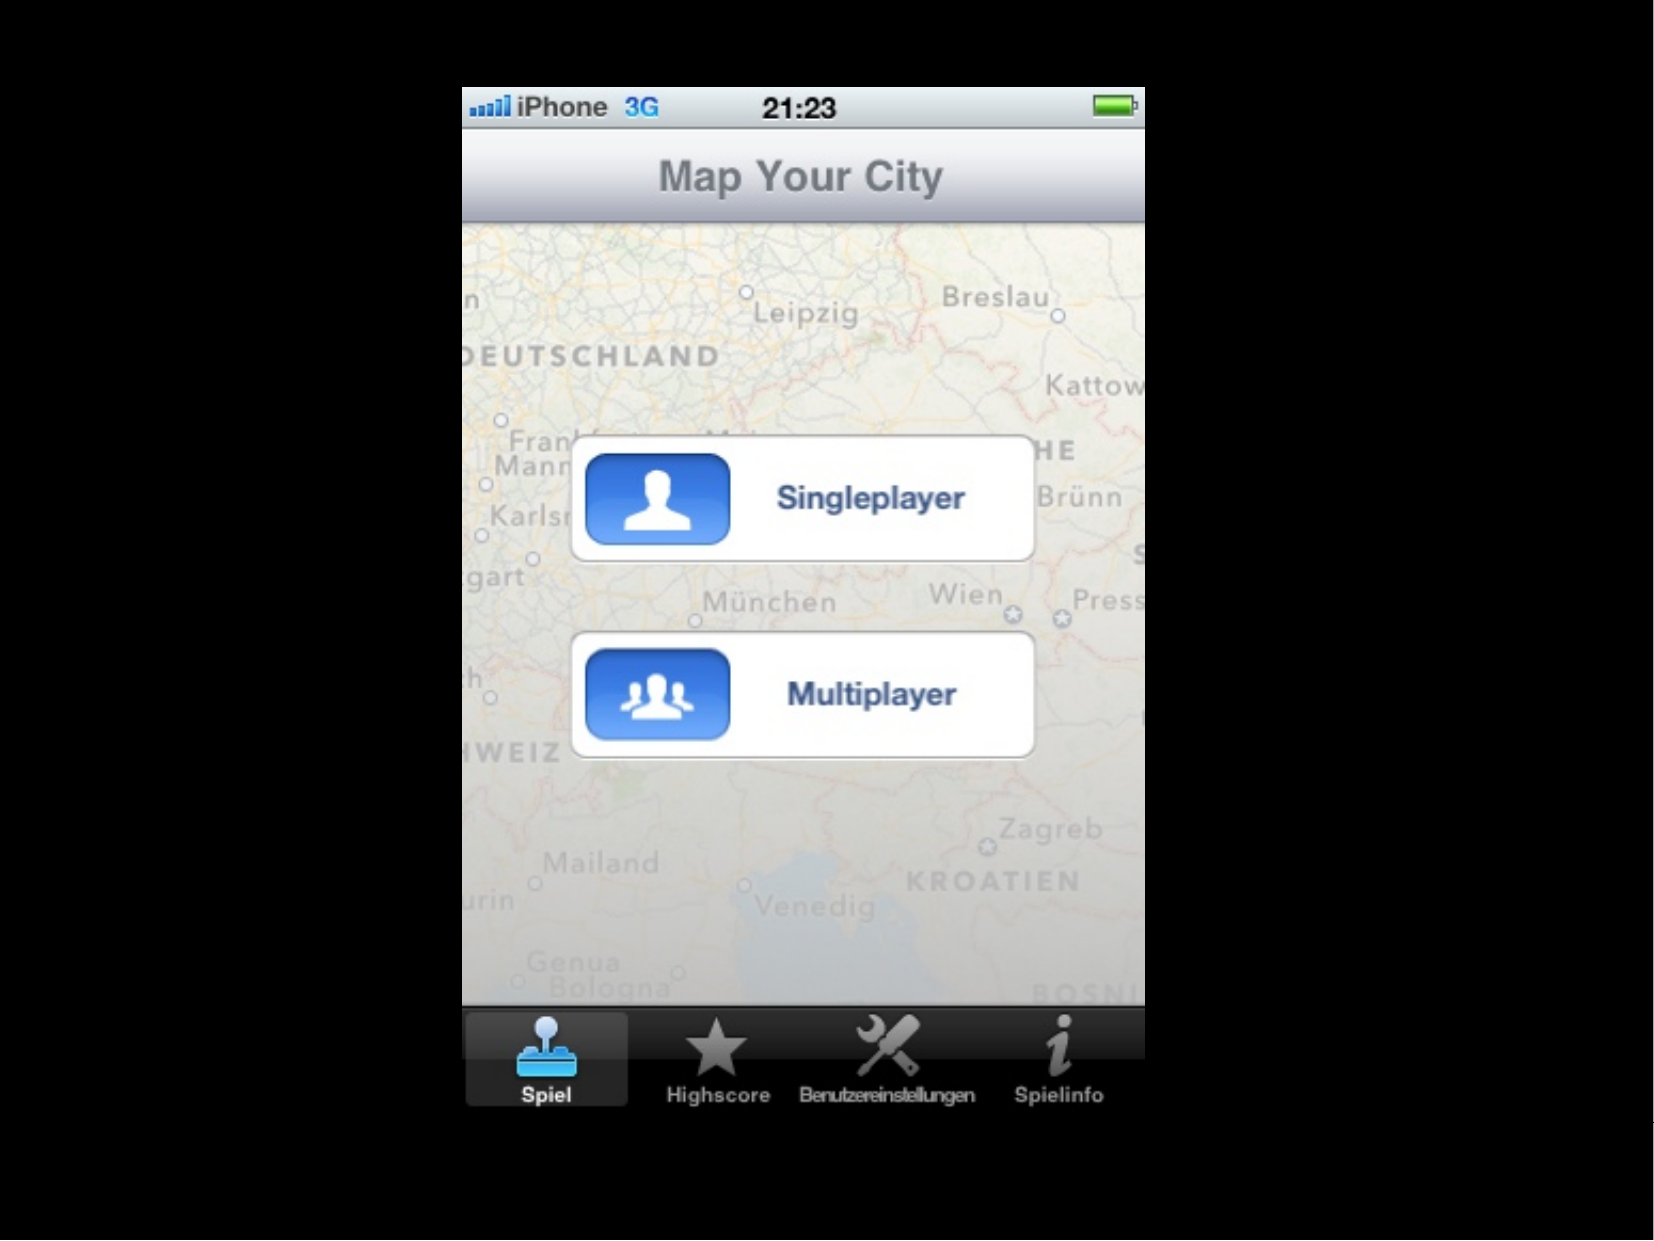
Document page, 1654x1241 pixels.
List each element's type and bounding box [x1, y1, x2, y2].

picture [462, 87, 1145, 1111]
